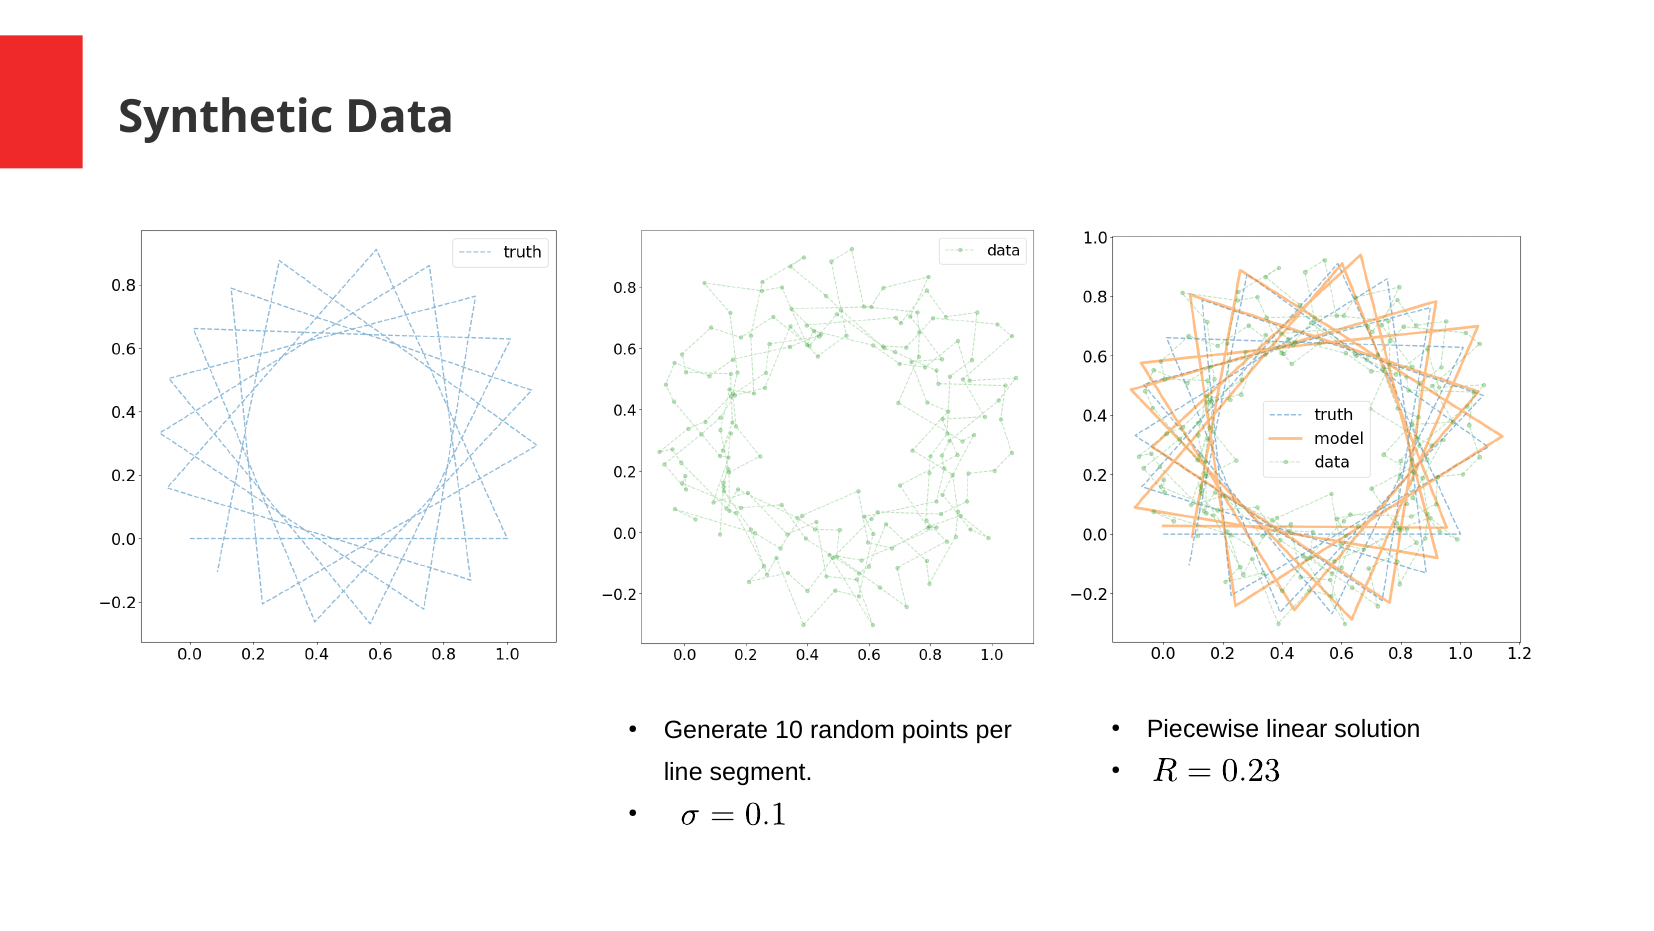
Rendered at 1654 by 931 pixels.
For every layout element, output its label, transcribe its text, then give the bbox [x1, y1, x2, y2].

title Synthetic Data [118, 37, 1571, 193]
picture [680, 802, 785, 826]
text_box Piecewise linear solution [1096, 693, 1531, 793]
picture [93, 226, 560, 667]
picture [1064, 226, 1537, 667]
text_box Generate 10 random points per line segment. [613, 694, 1048, 836]
picture [596, 226, 1038, 667]
